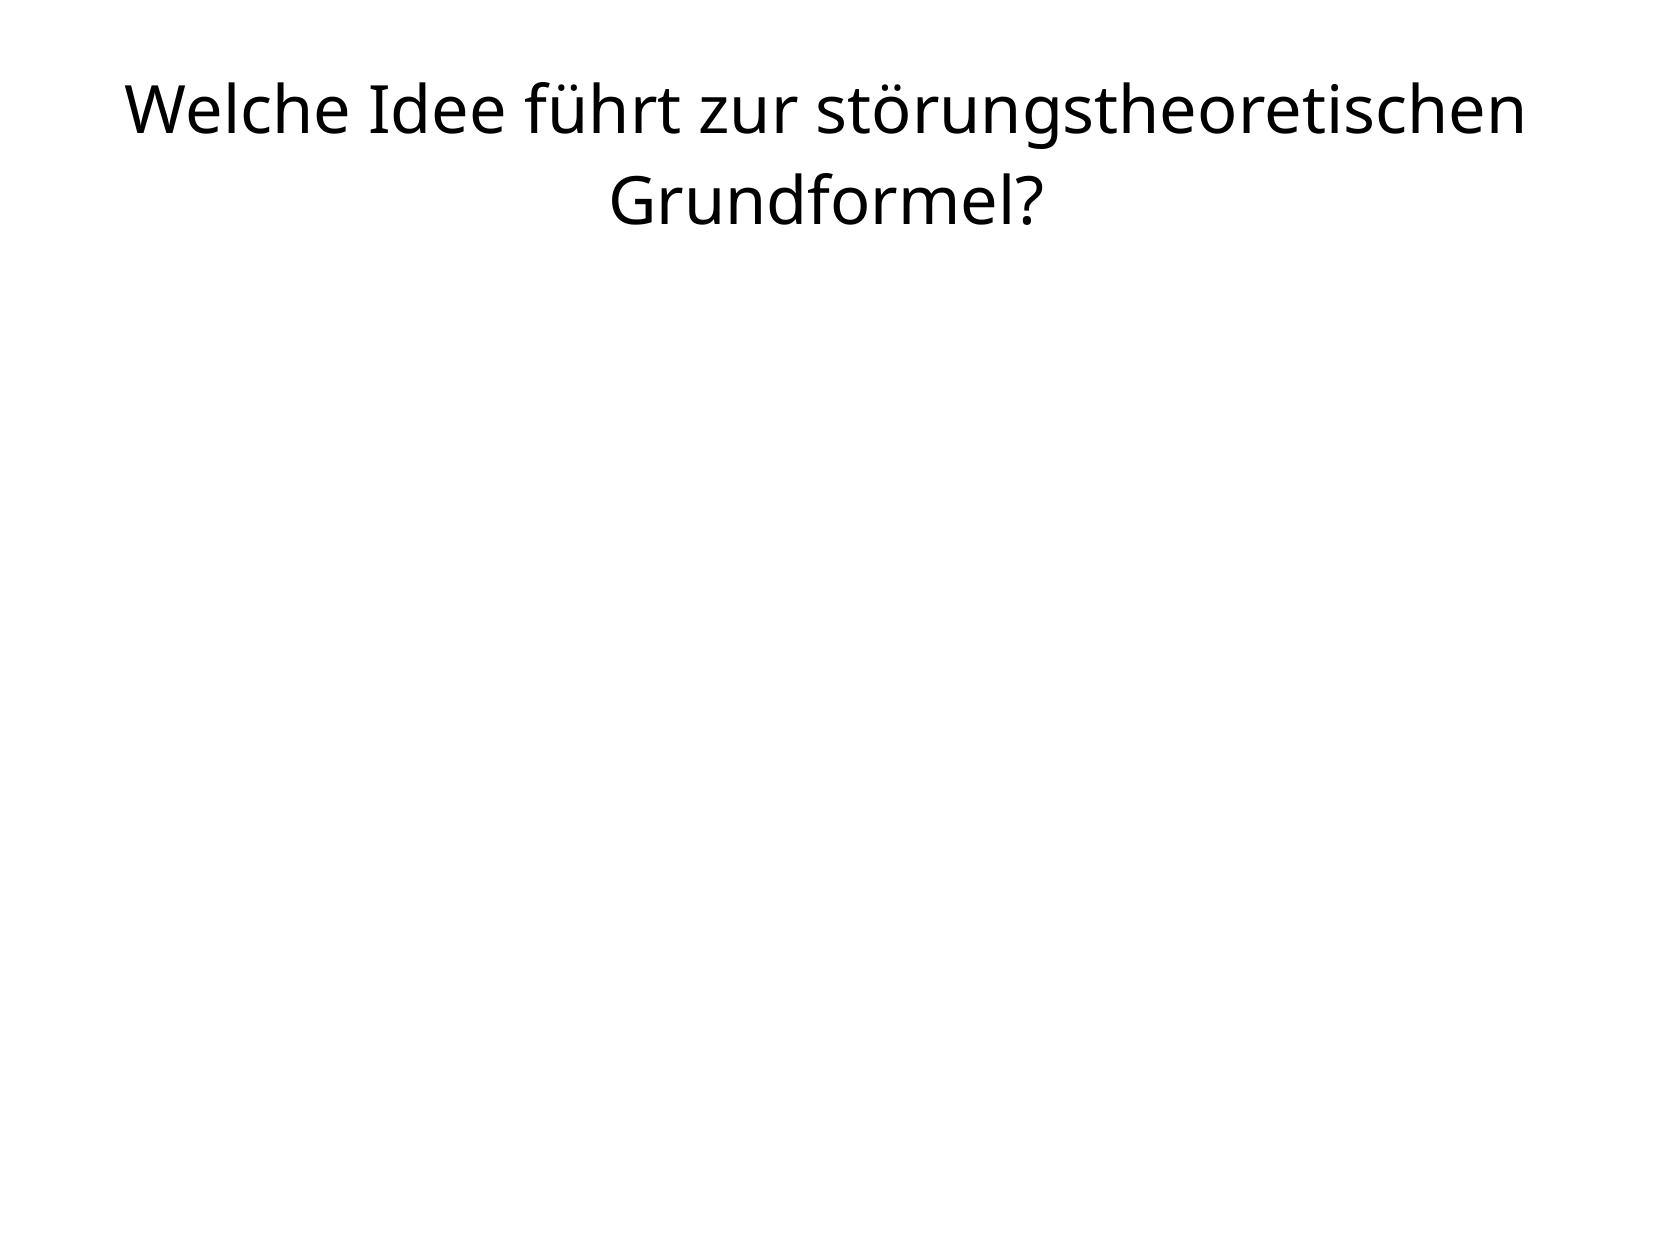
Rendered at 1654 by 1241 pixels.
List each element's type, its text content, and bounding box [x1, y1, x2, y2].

title Welche Idee führt zur störungstheoretischen Grundformel? [82, 49, 1571, 257]
